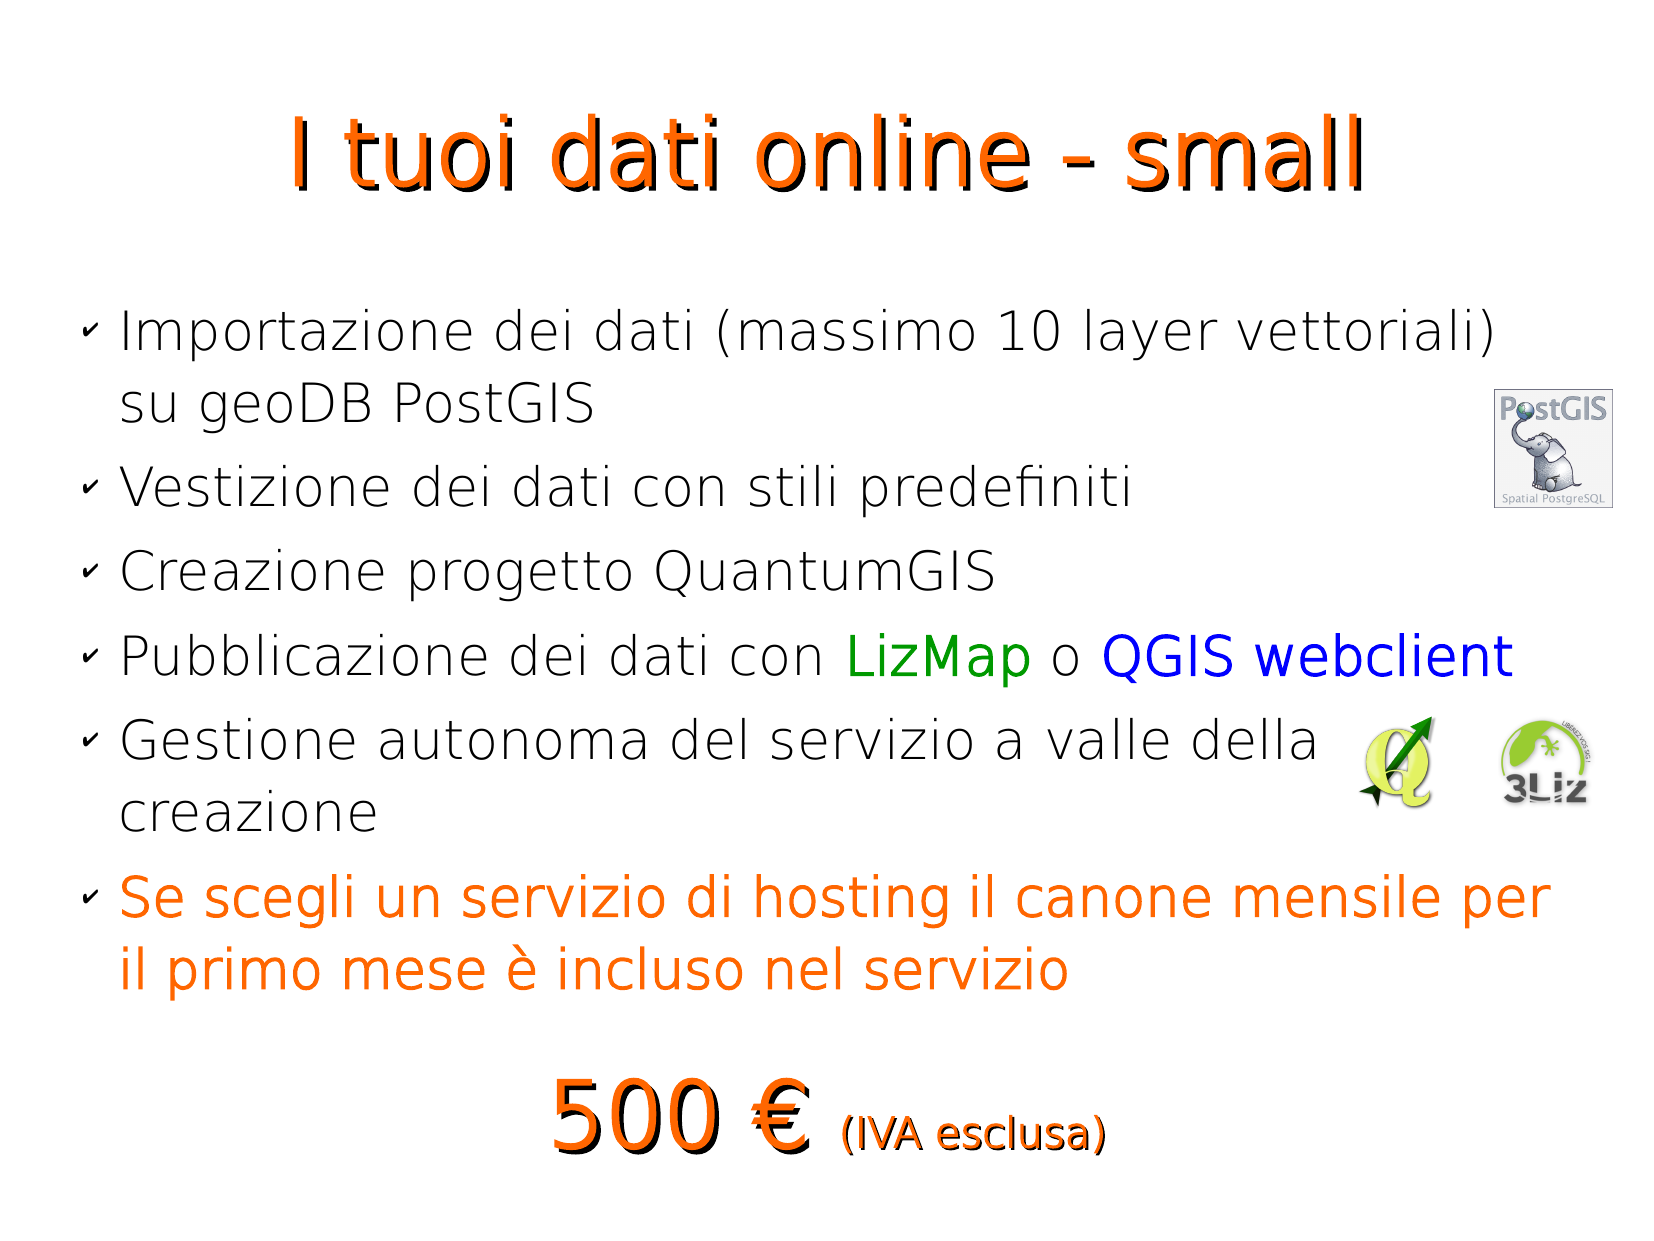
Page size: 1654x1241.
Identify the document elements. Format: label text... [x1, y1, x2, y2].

title 500 € (IVA esclusa) [82, 1012, 1571, 1220]
picture [1498, 714, 1595, 811]
picture [1351, 714, 1447, 811]
picture [1494, 389, 1613, 508]
title I tuoi dati online - small [82, 49, 1571, 257]
subtitle Importazione dei dati (massimo 10 layer vettoriali) su geoDB PostGIS Vestizione dei dati con stili predefiniti Creazione progetto QuantumGIS Pubblicazione dei dati con LizMap o QGIS webclient Gestione autonoma del servizio a valle della creazione Se scegli un servizio di hosting il canone mensile per il primo mese è incluso nel servizio [82, 290, 1571, 1010]
